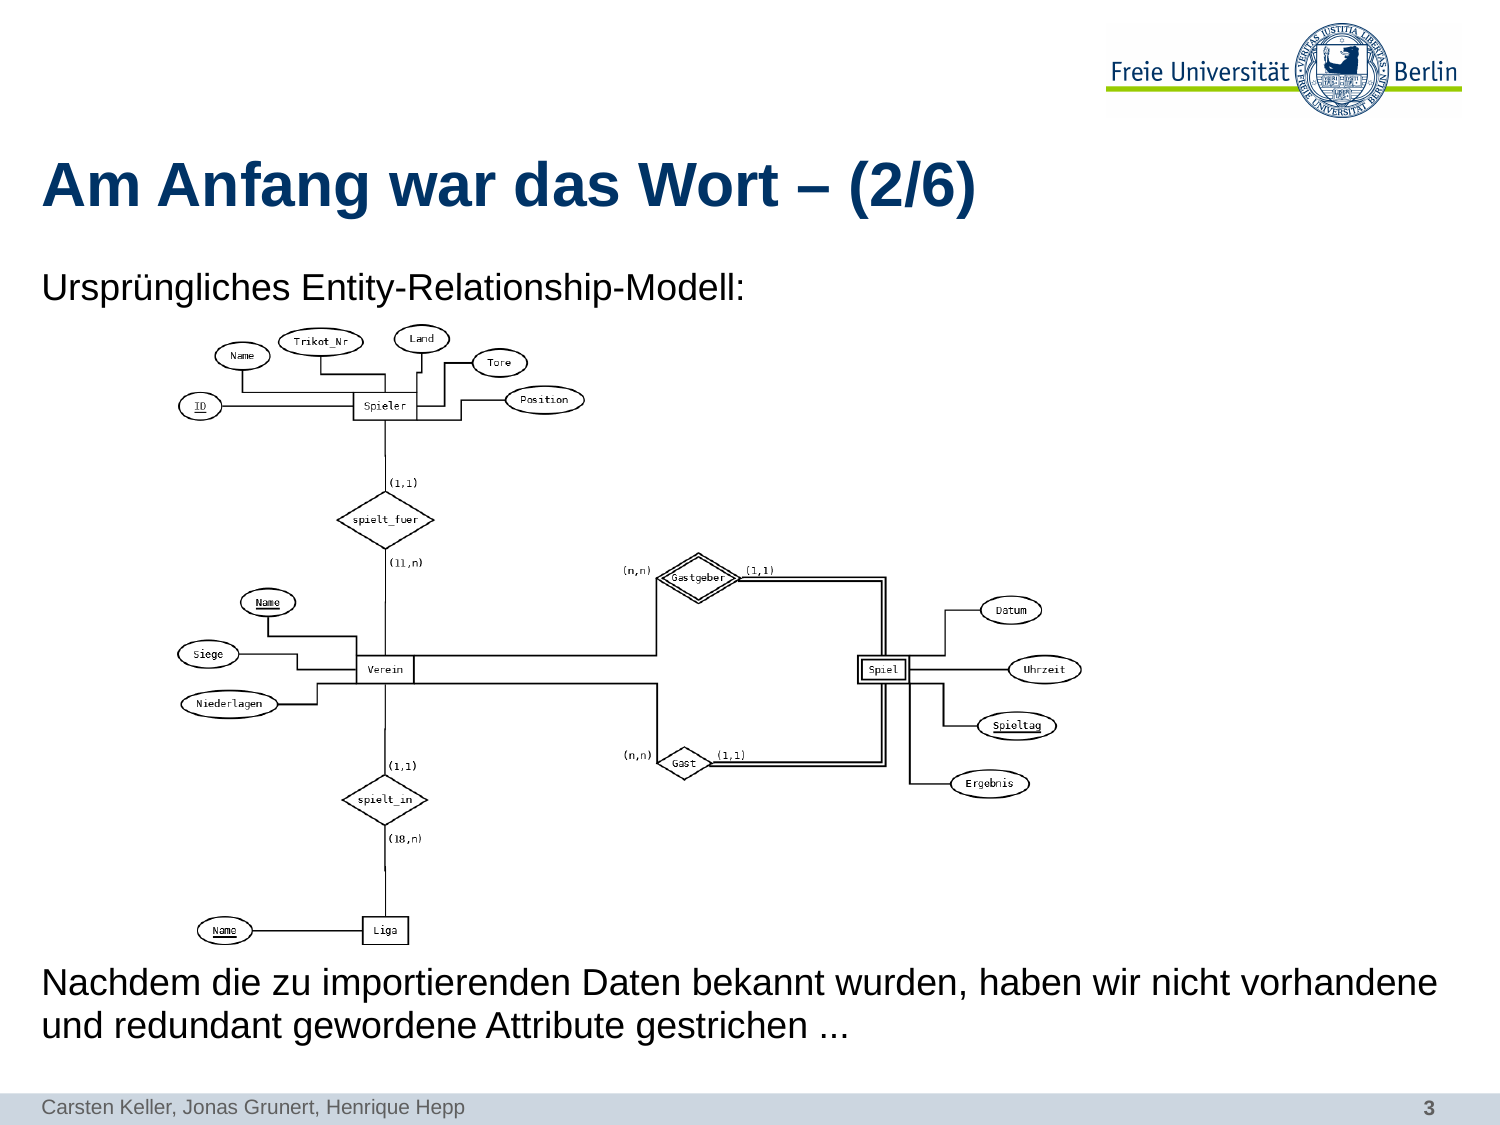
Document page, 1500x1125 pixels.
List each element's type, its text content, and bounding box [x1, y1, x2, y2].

title Am Anfang war das Wort – (2/6) [41, 149, 1460, 221]
picture [177, 324, 1082, 945]
list Ursprüngliches Entity-Relationship-Modell: Nachdem die zu importierenden Daten bekannt wurden, haben wir nicht vorhandene und redundant gewordene Attribute gestrichen ... [41, 265, 1460, 1064]
picture [1106, 23, 1462, 118]
